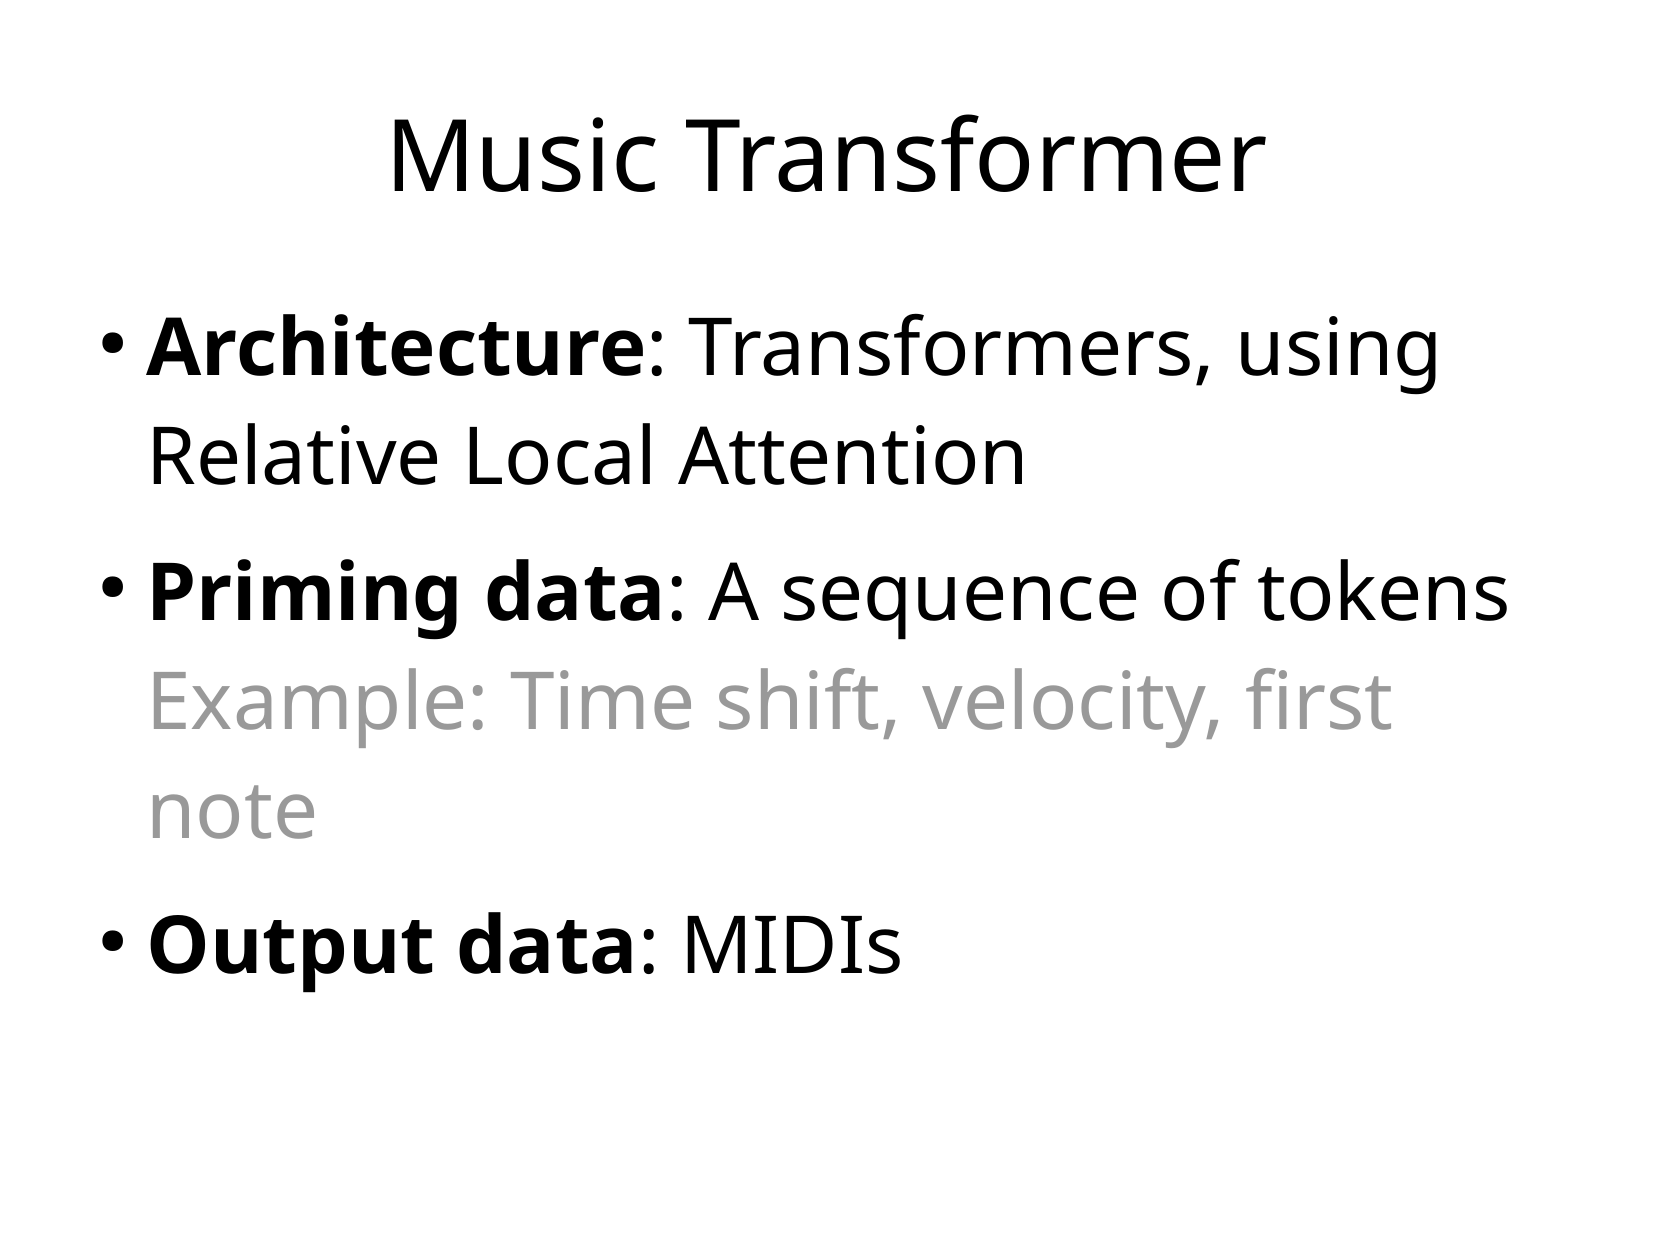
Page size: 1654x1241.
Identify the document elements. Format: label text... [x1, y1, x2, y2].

title Music Transformer [82, 49, 1571, 257]
list Architecture: Transformers, using Relative Local Attention Priming data: A sequence of tokens Example: Time shift, velocity, first note Output data: MIDIs [82, 290, 1571, 1010]
